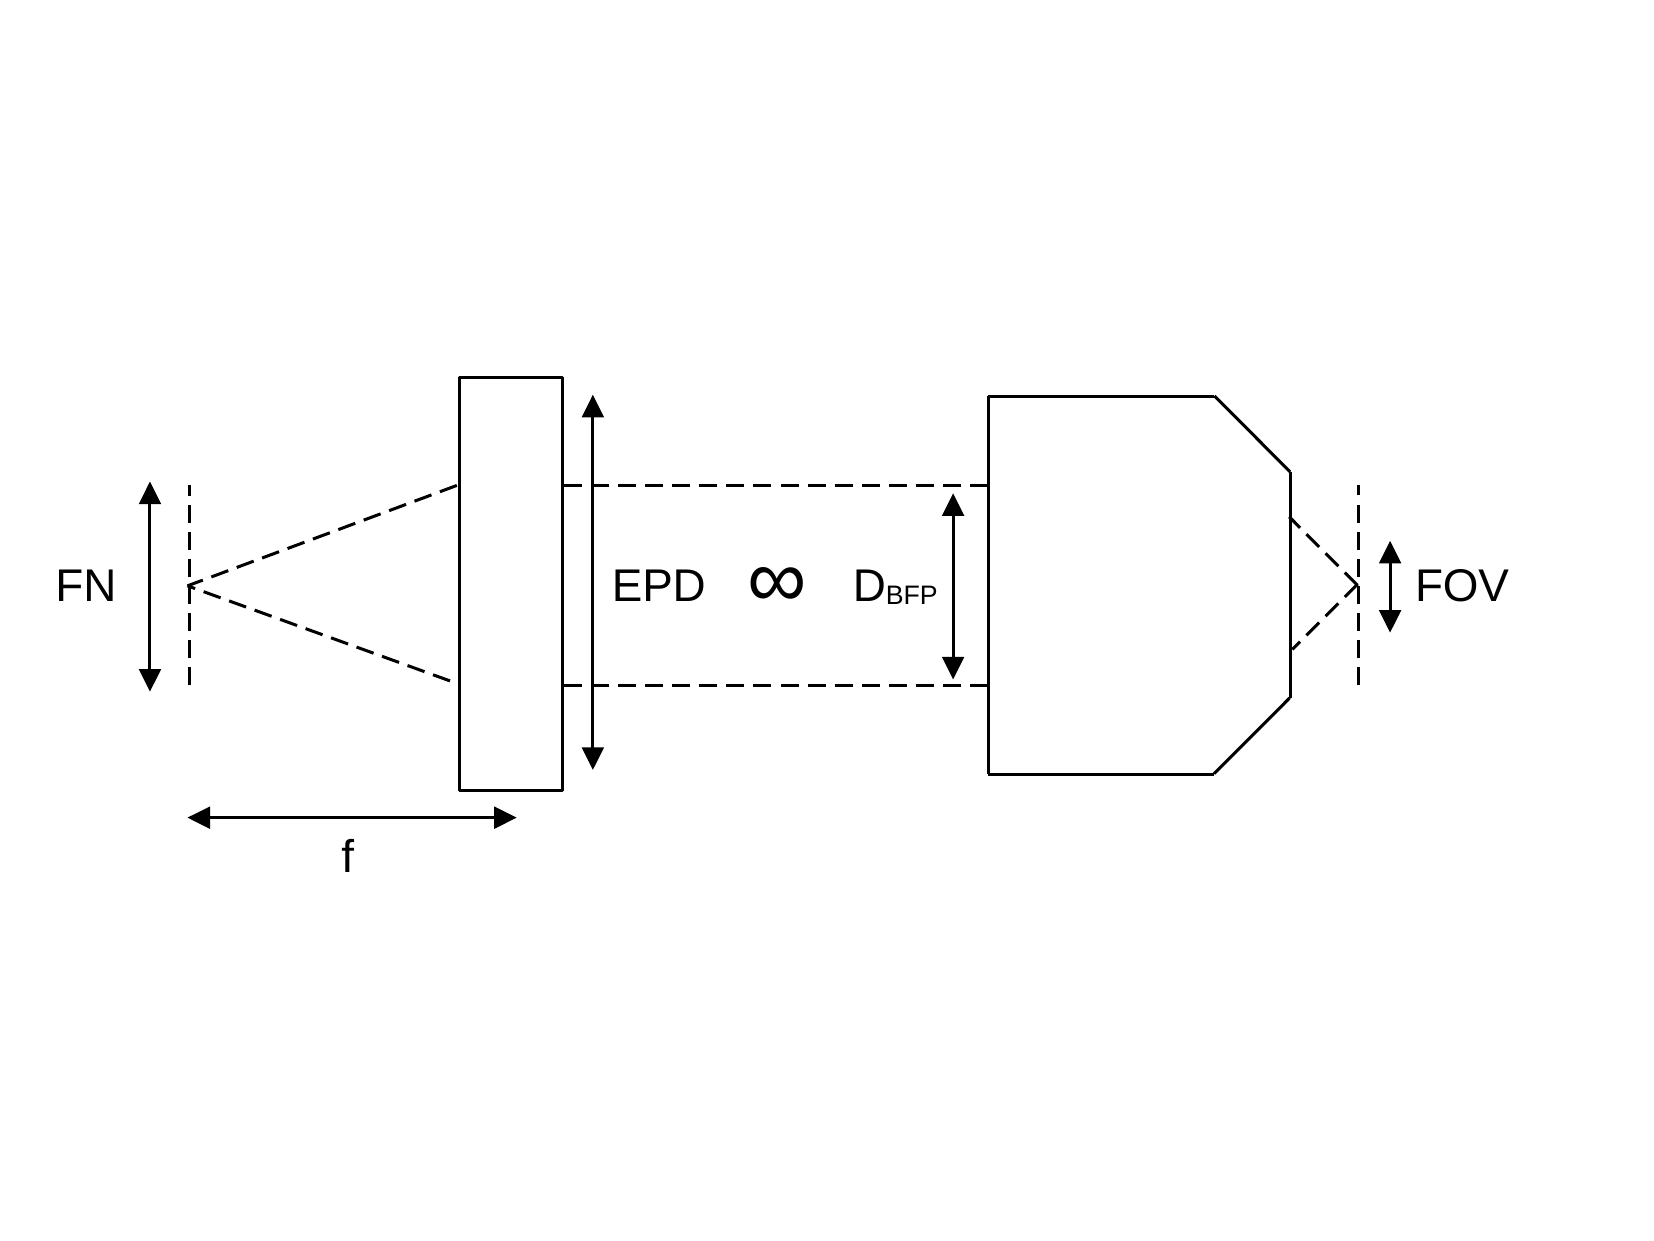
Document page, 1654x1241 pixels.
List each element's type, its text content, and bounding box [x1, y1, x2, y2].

text_box FOV [1395, 552, 1529, 638]
text_box f [291, 823, 404, 899]
text_box EPD [592, 552, 726, 638]
text_box DBFP [829, 552, 962, 638]
text_box ∞ [732, 525, 809, 634]
text_box FN [19, 552, 153, 638]
